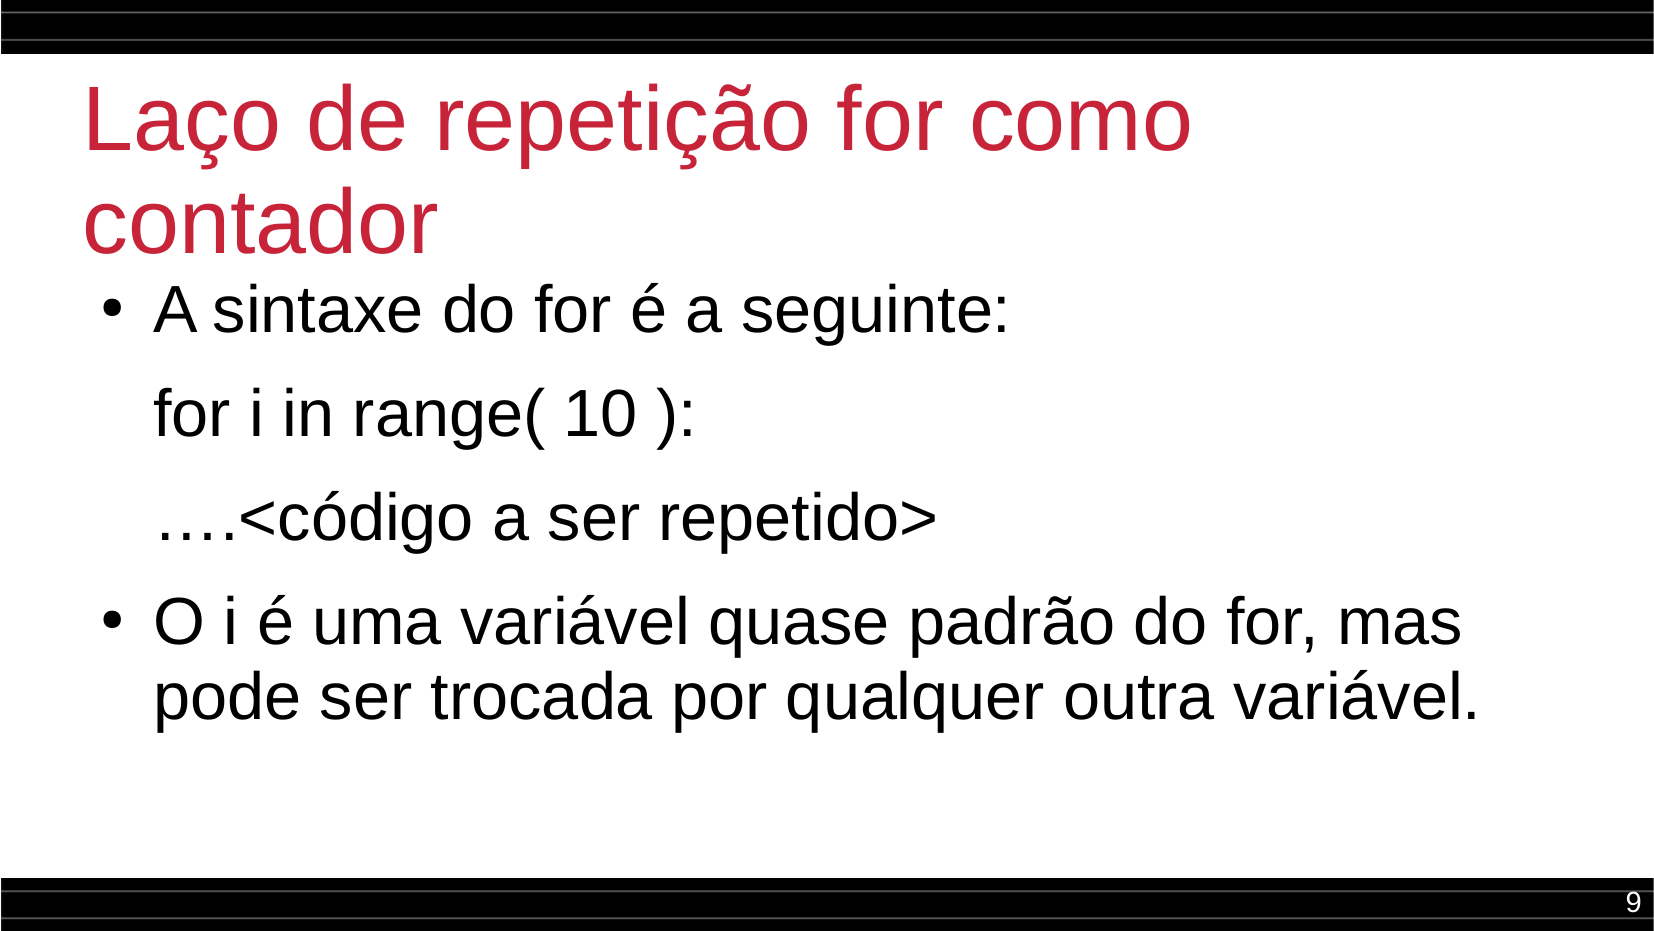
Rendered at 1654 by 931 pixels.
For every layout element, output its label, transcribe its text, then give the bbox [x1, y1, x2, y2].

list A sintaxe do for é a seguinte: for i in range( 10 ): ….<código a ser repetido> O i é uma variável quase padrão do for, mas pode ser trocada por qualquer outra variável. [82, 271, 1571, 758]
picture [1, 878, 1654, 931]
title Laço de repetição for como contador [82, 67, 1571, 271]
picture [1, 0, 1654, 54]
